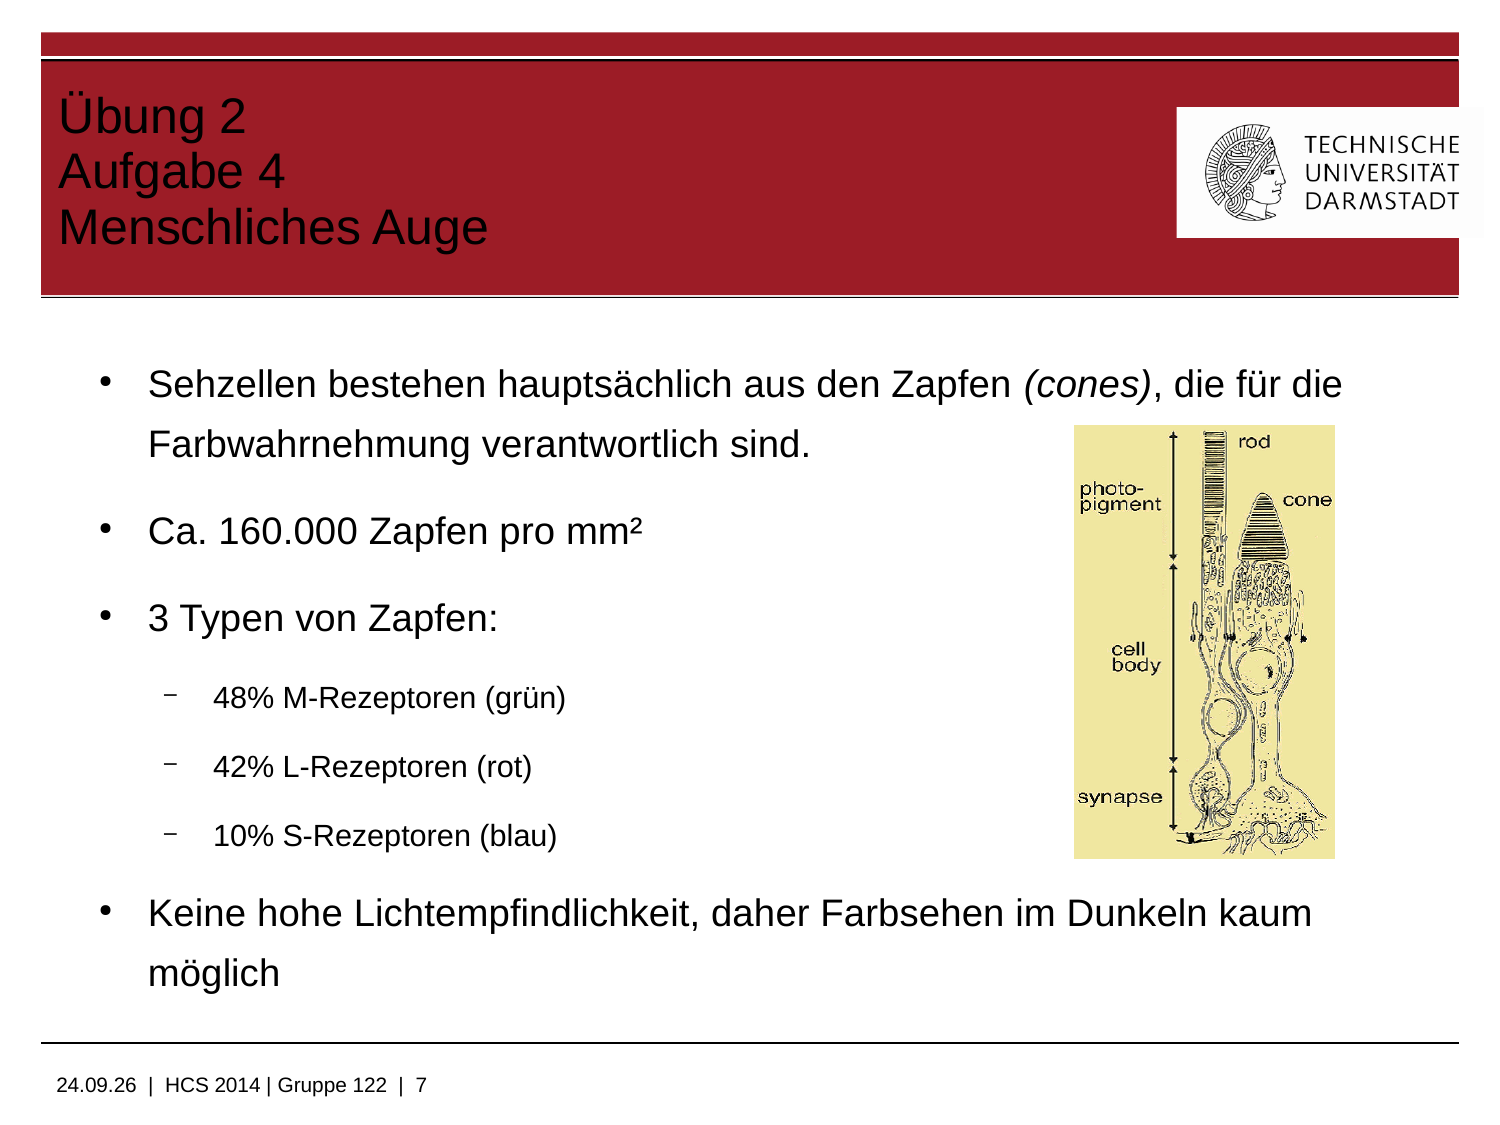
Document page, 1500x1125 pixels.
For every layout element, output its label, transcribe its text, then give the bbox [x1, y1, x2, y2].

title Übung 2 Aufgabe 4 Menschliches Auge [58, 87, 1149, 256]
list Sehzellen bestehen hauptsächlich aus den Zapfen (cones), die für die Farbwahrnehmung verantwortlich sind. Ca. 160.000 Zapfen pro mm² 3 Typen von Zapfen: 48% M-Rezeptoren (grün) 42% L-Rezeptoren (rot) 10% S-Rezeptoren (blau) Keine hohe Lichtempfindlichkeit, daher Farbsehen im Dunkeln kaum möglich [82, 345, 1403, 999]
picture [1074, 425, 1335, 859]
picture [1176, 107, 1484, 238]
